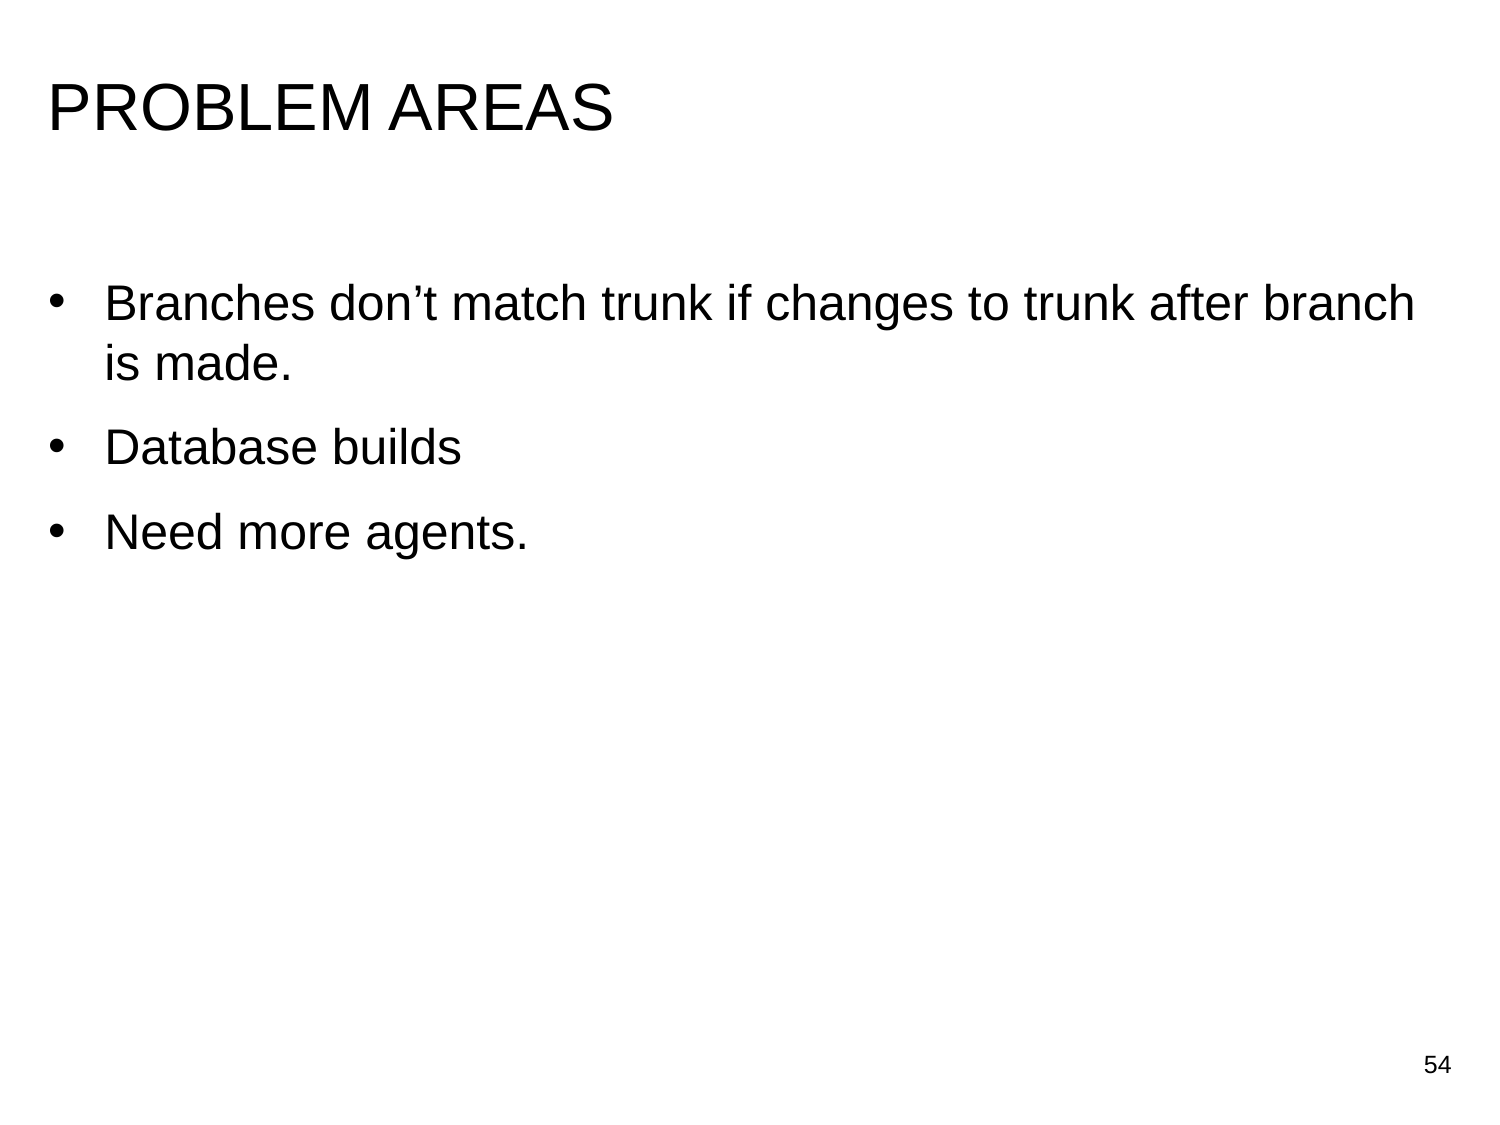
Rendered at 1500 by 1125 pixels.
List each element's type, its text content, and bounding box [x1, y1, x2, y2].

title Problem areas [48, 57, 1452, 150]
slide_number <number> [1325, 1047, 1452, 1080]
list Branches don’t match trunk if changes to trunk after branch is made. Database builds Need more agents. [48, 262, 1452, 1021]
